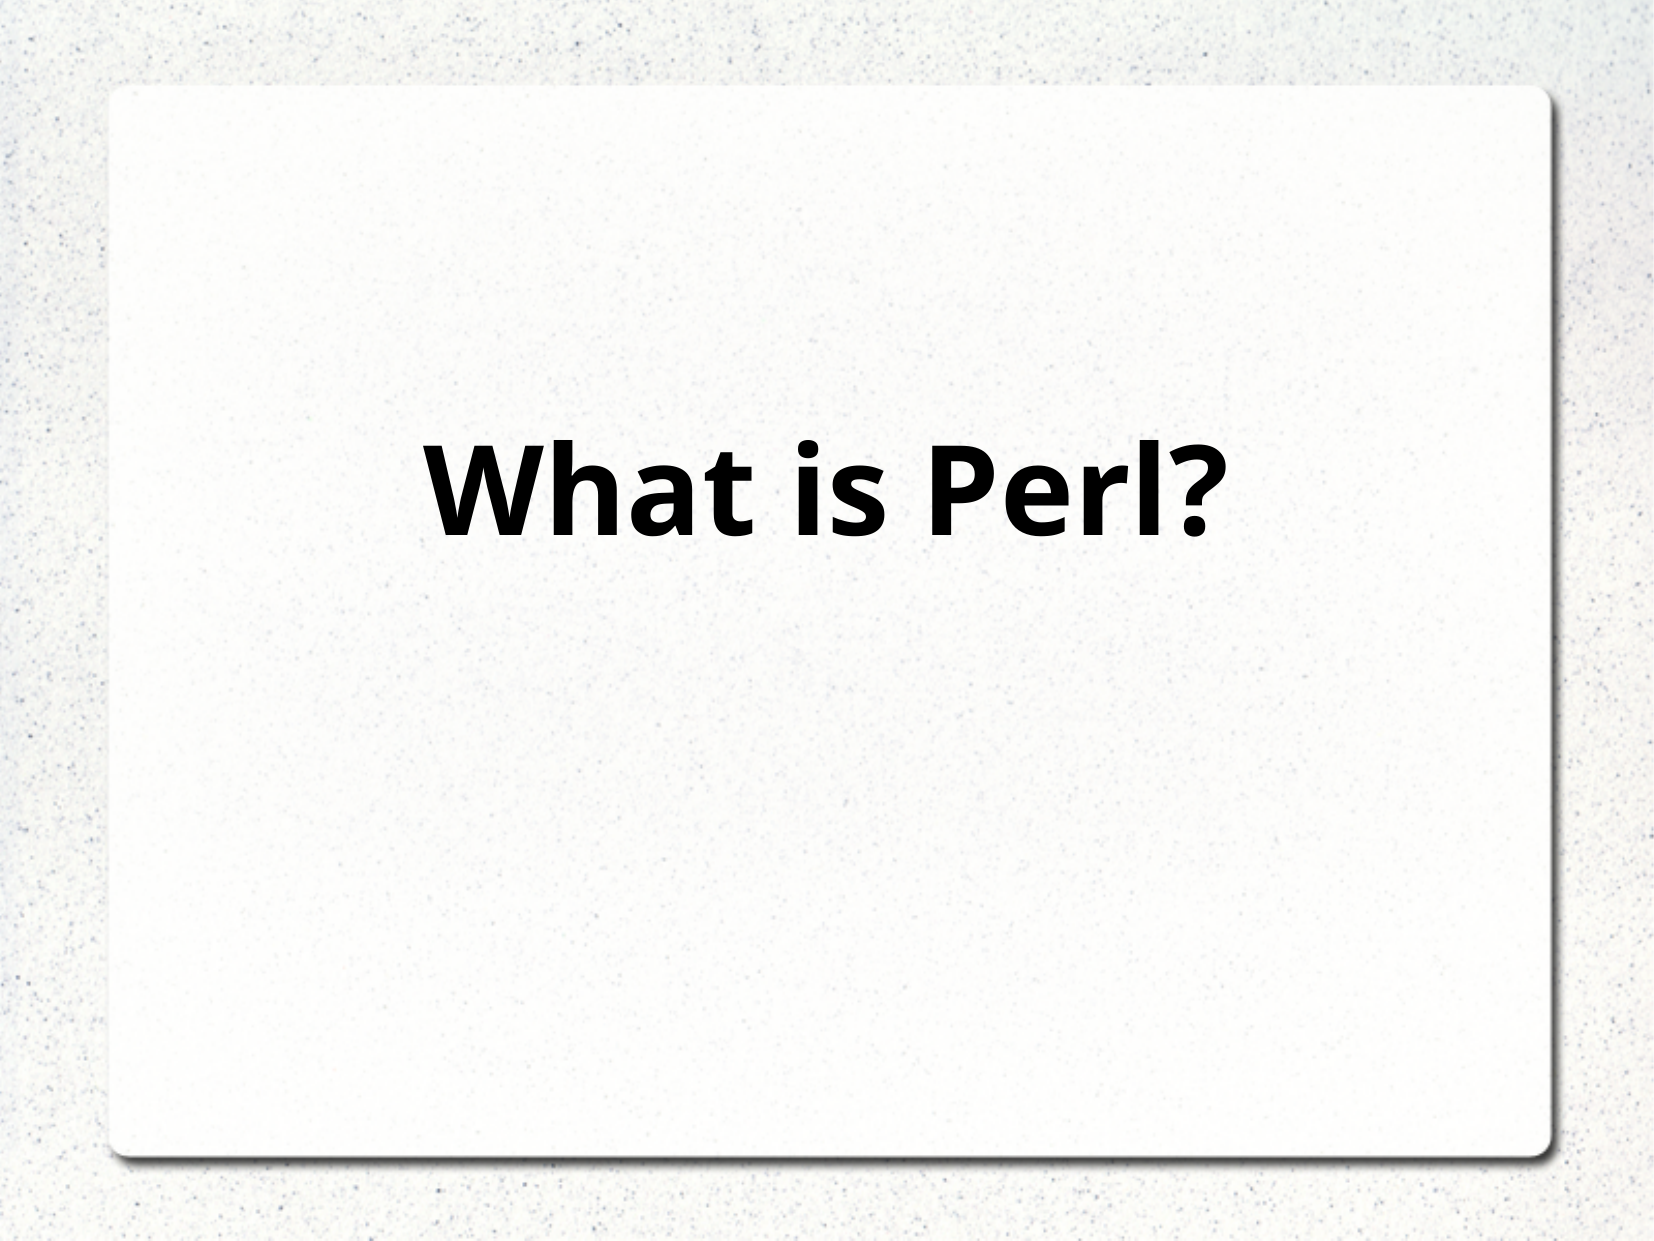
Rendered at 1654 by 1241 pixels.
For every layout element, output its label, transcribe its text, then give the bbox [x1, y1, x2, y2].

title What is Perl? [118, 383, 1536, 591]
picture [0, 0, 1654, 1241]
